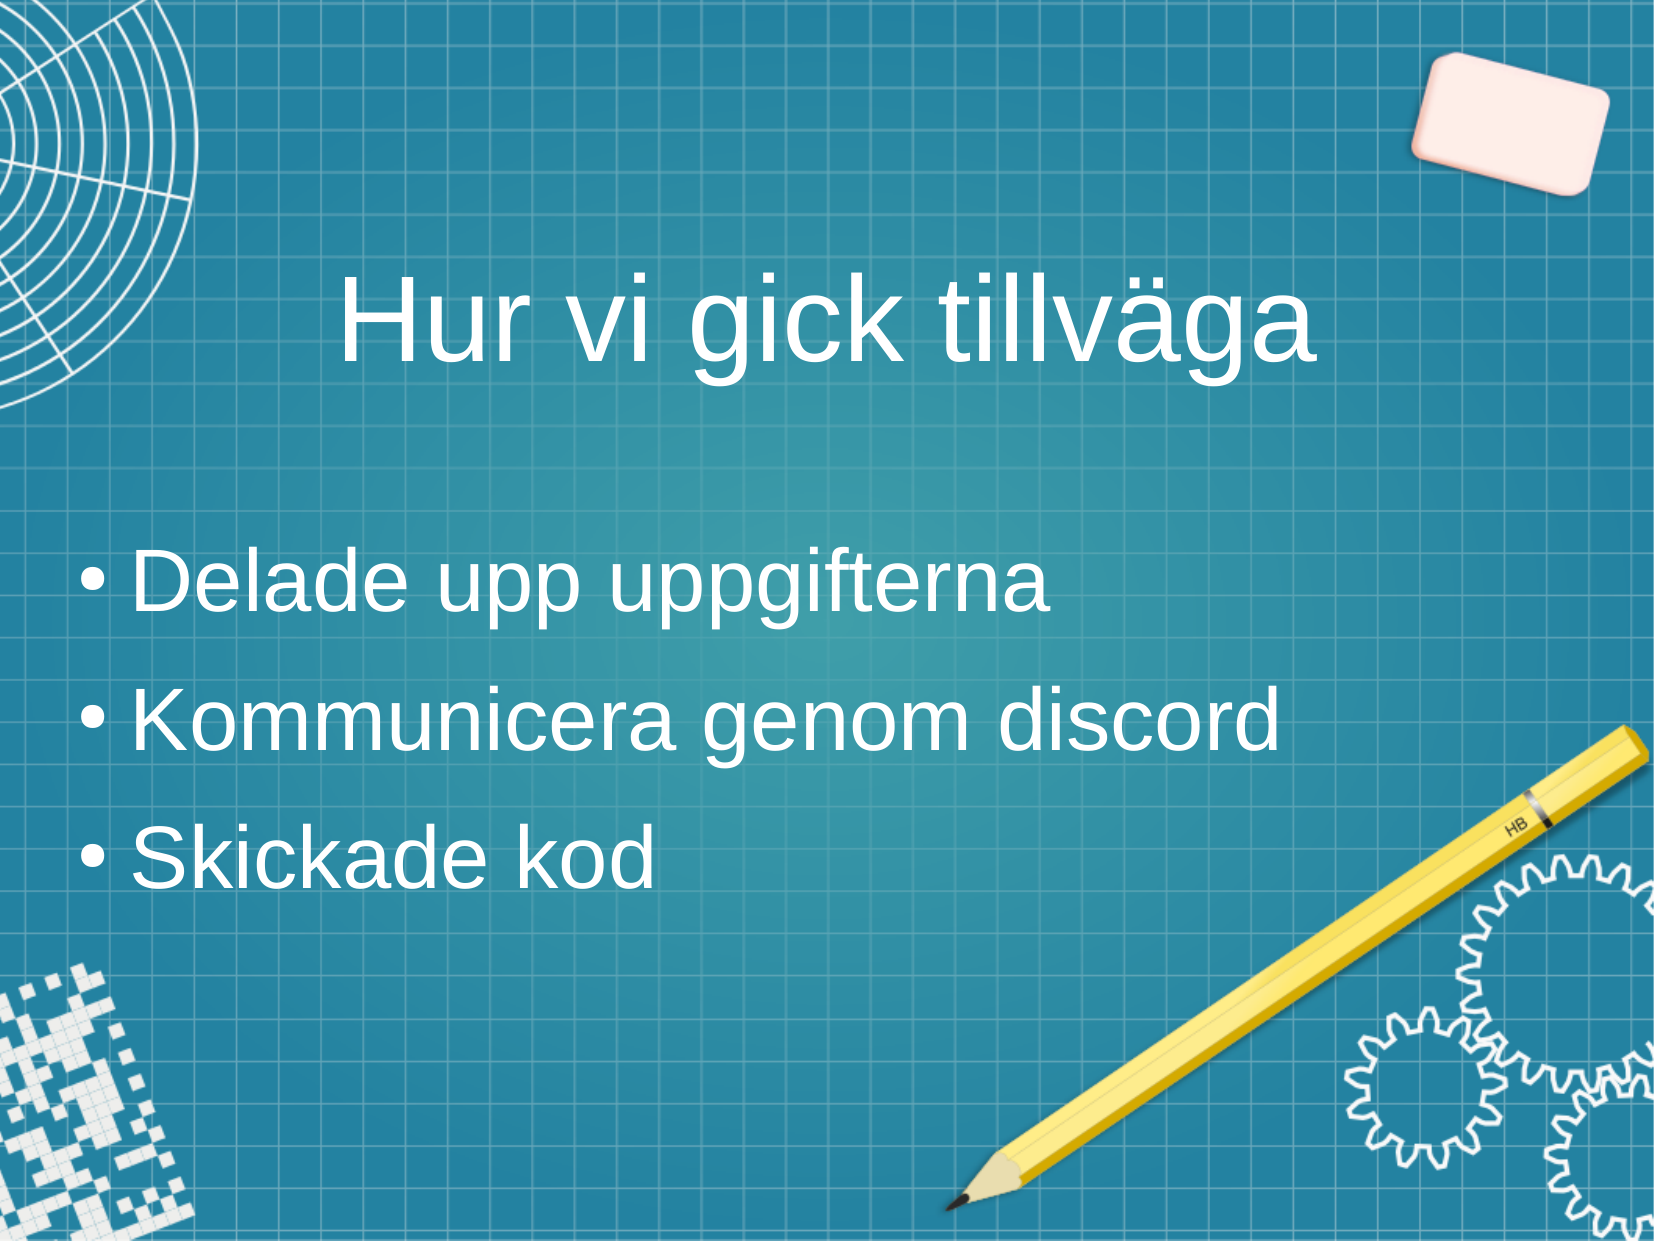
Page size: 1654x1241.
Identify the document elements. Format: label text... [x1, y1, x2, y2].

title Hur vi gick tillväga [82, 177, 1571, 461]
list Delade upp uppgifterna Kommunicera genom discord Skickade kod [59, 531, 1548, 1134]
picture [0, 0, 1654, 1241]
